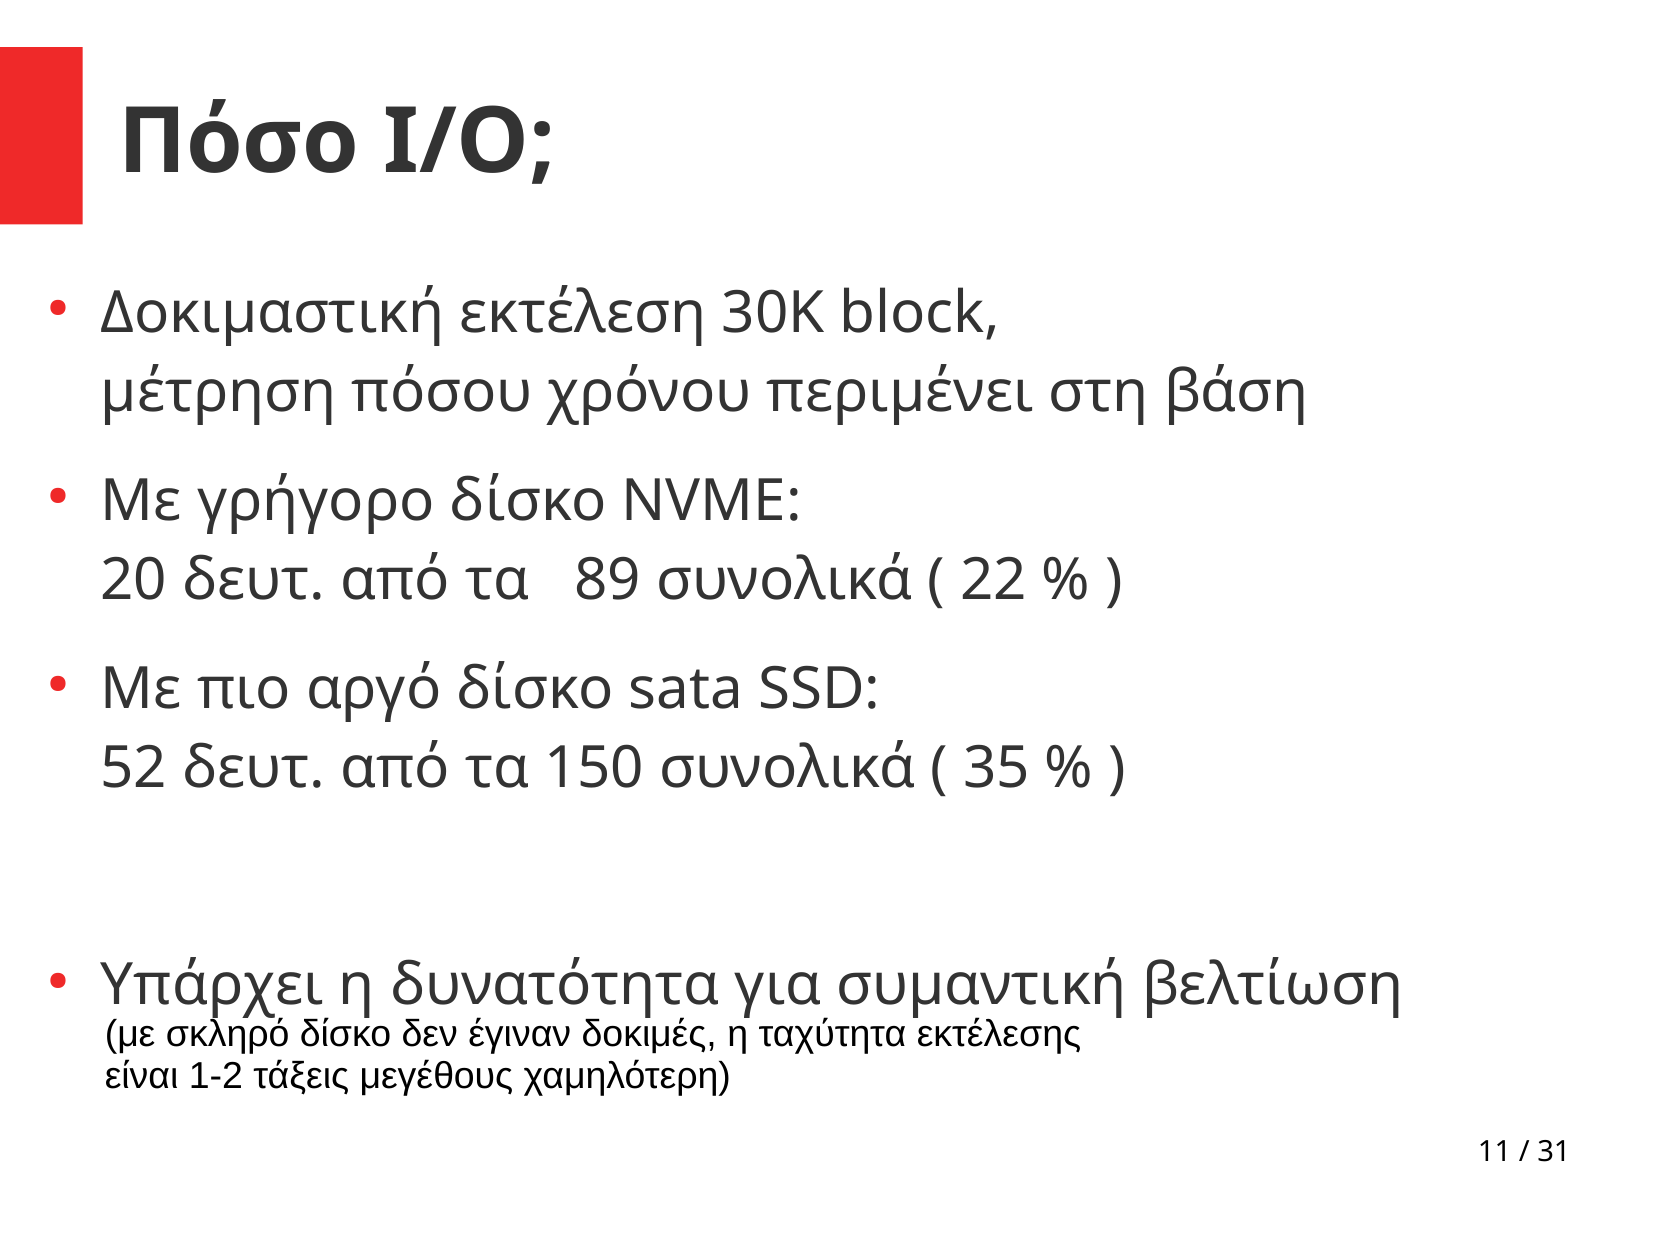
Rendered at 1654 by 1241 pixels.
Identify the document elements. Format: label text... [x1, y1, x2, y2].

text_box (με σκληρό δίσκο δεν έγιναν δοκιμές, η ταχύτητα εκτέλεσης είναι 1-2 τάξεις μεγέθους χαμηλότερη) [90, 1005, 1591, 1141]
list Δοκιμαστική εκτέλεση 30K block, μέτρηση πόσου χρόνου περιμένει στη βάση Με γρήγορο δίσκο NVME: 20 δευτ. από τα 89 συνολικά ( 22 % ) Με πιο αργό δίσκο sata SSD: 52 δευτ. από τα 150 συνολικά ( 35 % ) Υπάρχει η δυνατότητα για συμαντική βελτίωση [30, 270, 1621, 1111]
title Πόσο I/O; [118, 33, 1571, 241]
